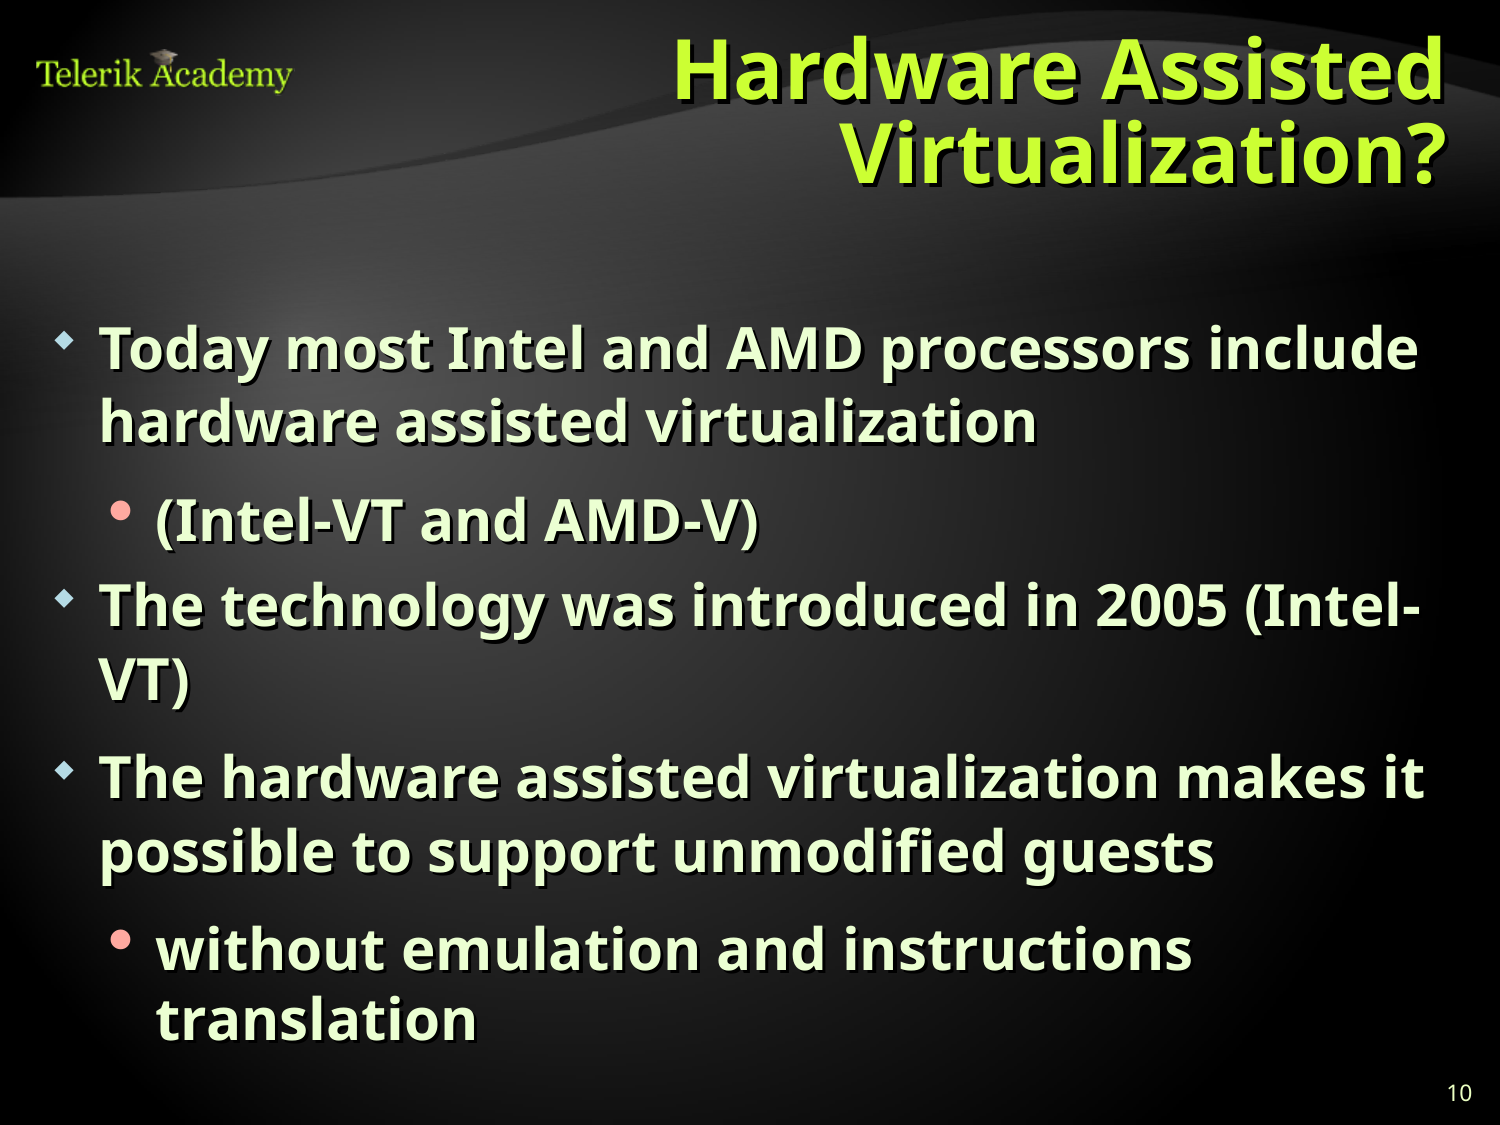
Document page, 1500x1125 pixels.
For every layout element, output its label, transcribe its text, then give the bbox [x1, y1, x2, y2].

text_box <number> [1412, 1074, 1488, 1113]
title Hardware Assisted Virtualization? [299, 9, 1463, 225]
picture [0, 0, 1500, 1125]
list Today most Intel and AMD processors include hardware assisted virtualization (Intel-VT and AMD-V) The technology was introduced in 2005 (Intel-VT) The hardware assisted virtualization makes it possible to support unmodified guests without emulation and instructions translation [37, 299, 1463, 1101]
